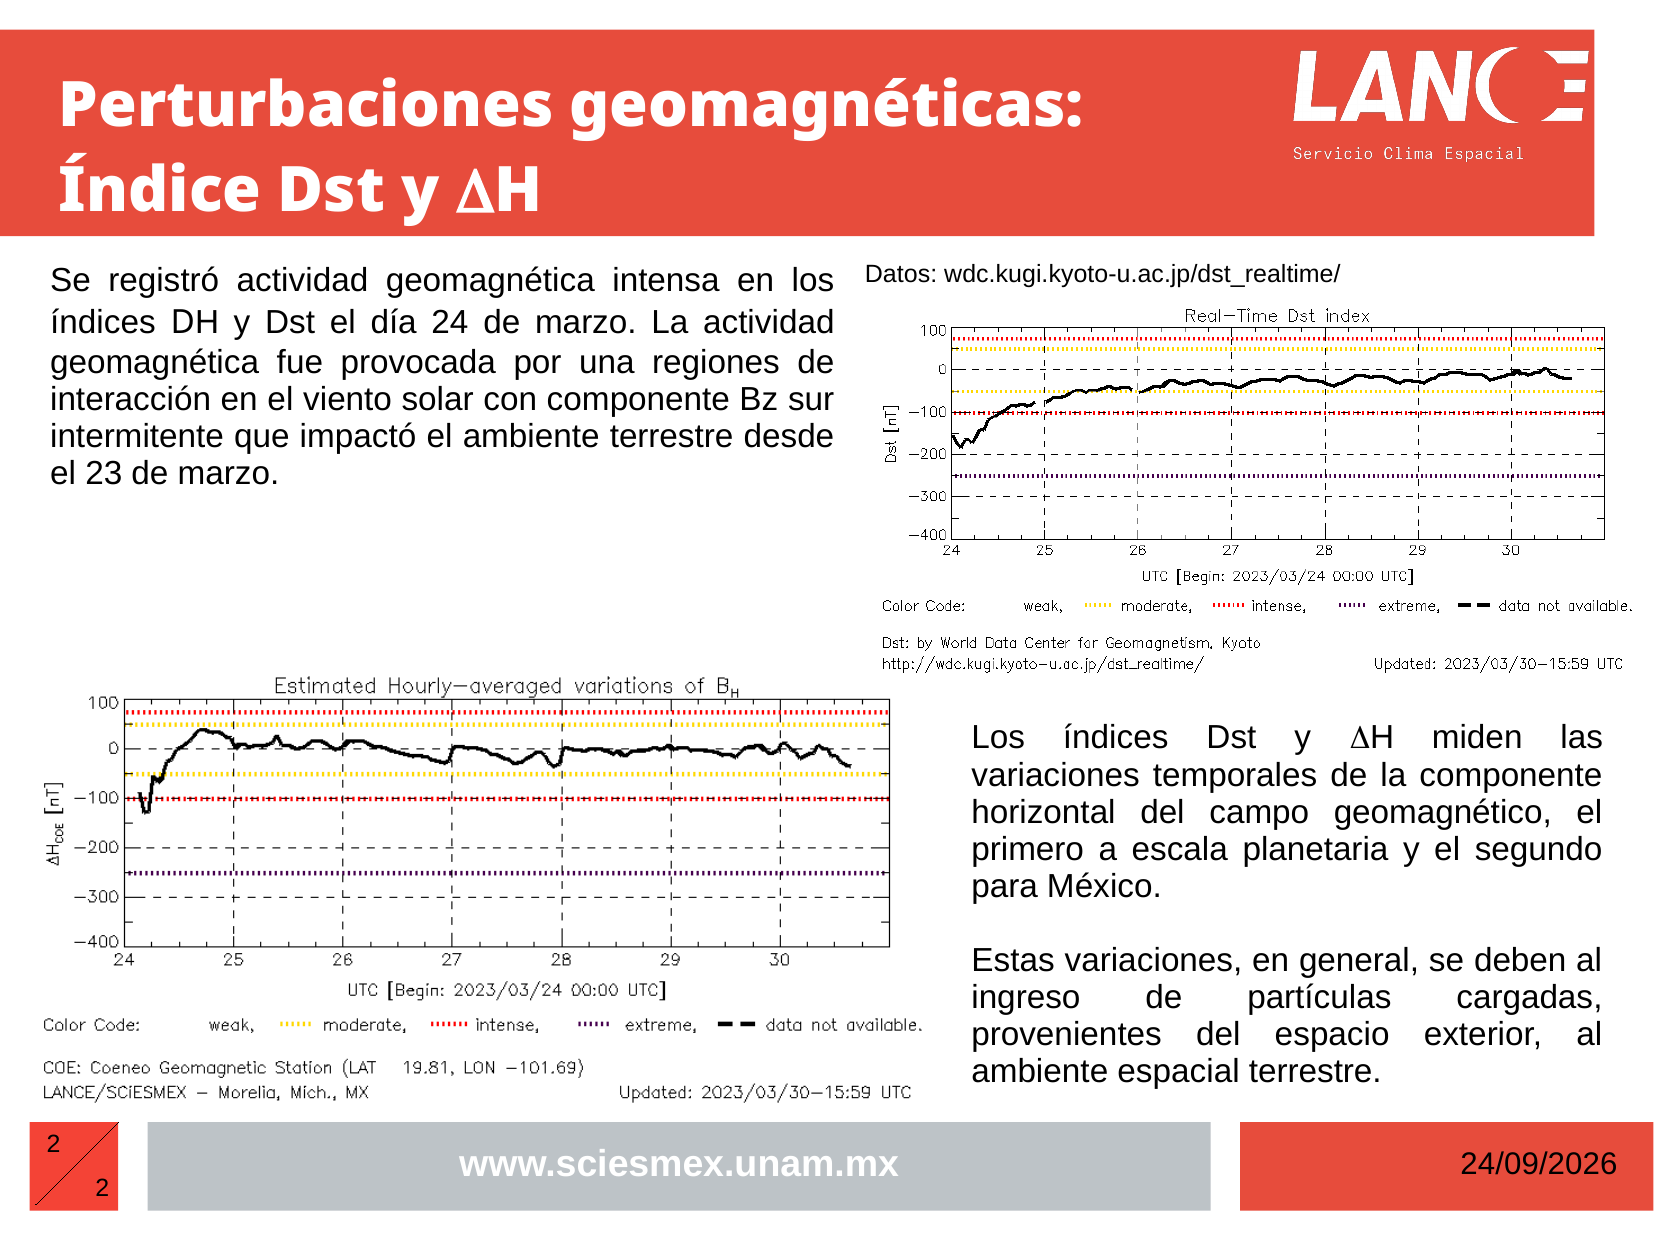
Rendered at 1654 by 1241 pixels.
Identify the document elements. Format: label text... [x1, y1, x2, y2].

text_box <número> [31, 1122, 176, 1170]
title Perturbaciones geomagnéticas: Índice Dst y DH [59, 59, 1312, 207]
text_box www.sciesmex.unam.mx [153, 1122, 1205, 1205]
text_box Los índices Dst y DH miden las variaciones temporales de la componente horizontal del campo geomagnético, el primero a escala planetaria y el segundo para México. Estas variaciones, en general, se deben al ingreso de partículas cargadas, provenientes del espacio exterior, al ambiente espacial terrestre. [956, 711, 1619, 1097]
picture [34, 289, 1642, 1105]
text_box Se registró actividad geomagnética intensa en los índices DH y Dst el día 24 de marzo. La actividad geomagnética fue provocada por una regiones de interacción en el viento solar con componente Bz sur intermitente que impactó el ambiente terrestre desde el 23 de marzo. [35, 253, 851, 640]
picture [1293, 47, 1589, 162]
text_box 30/03/2023 [1424, 1122, 1654, 1205]
text_box 2 [35, 1151, 125, 1209]
text_box Datos: wdc.kugi.kyoto-u.ac.jp/dst_realtime/ [850, 252, 1371, 296]
